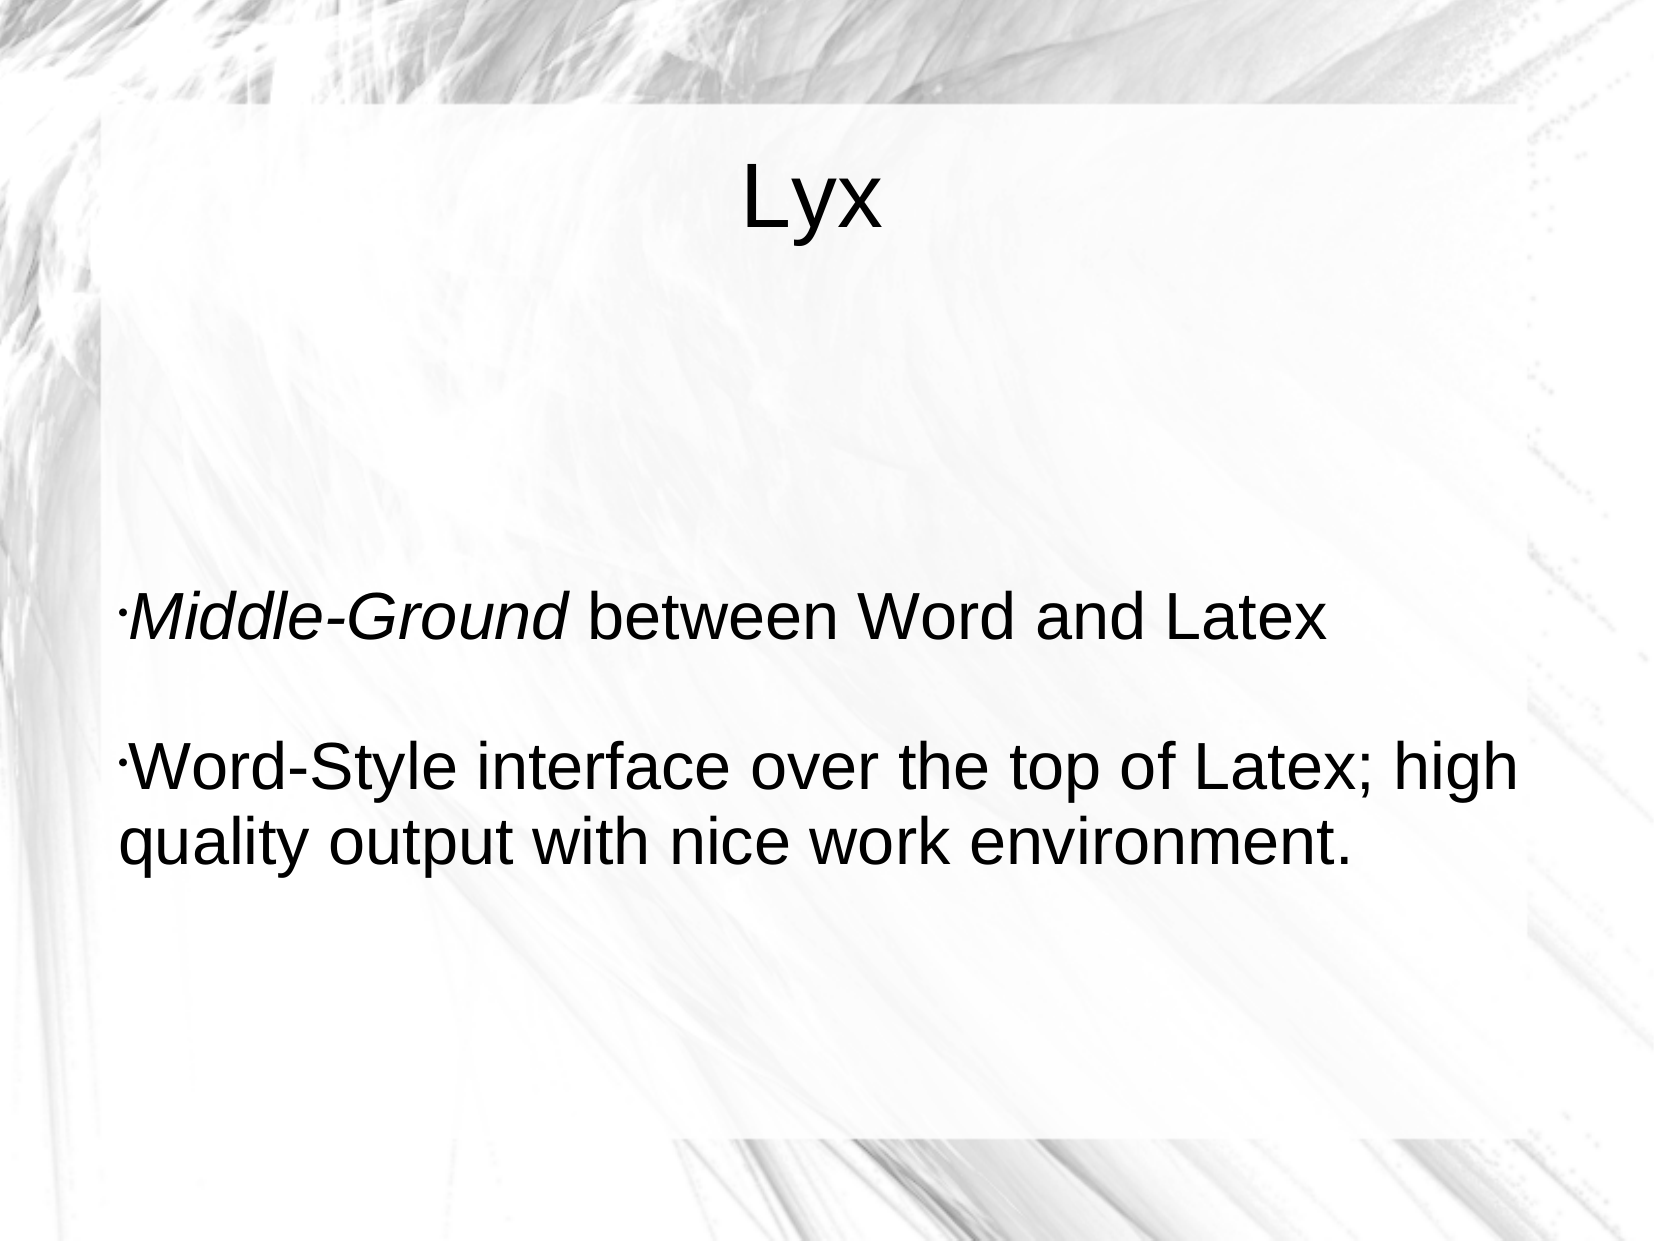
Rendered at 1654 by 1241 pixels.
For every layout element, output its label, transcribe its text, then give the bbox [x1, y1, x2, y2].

picture [0, 0, 1654, 1241]
subtitle Middle-Ground between Word and Latex Word-Style interface over the top of Latex; high quality output with nice work environment. [118, 327, 1571, 1131]
title Lyx [118, 119, 1506, 273]
